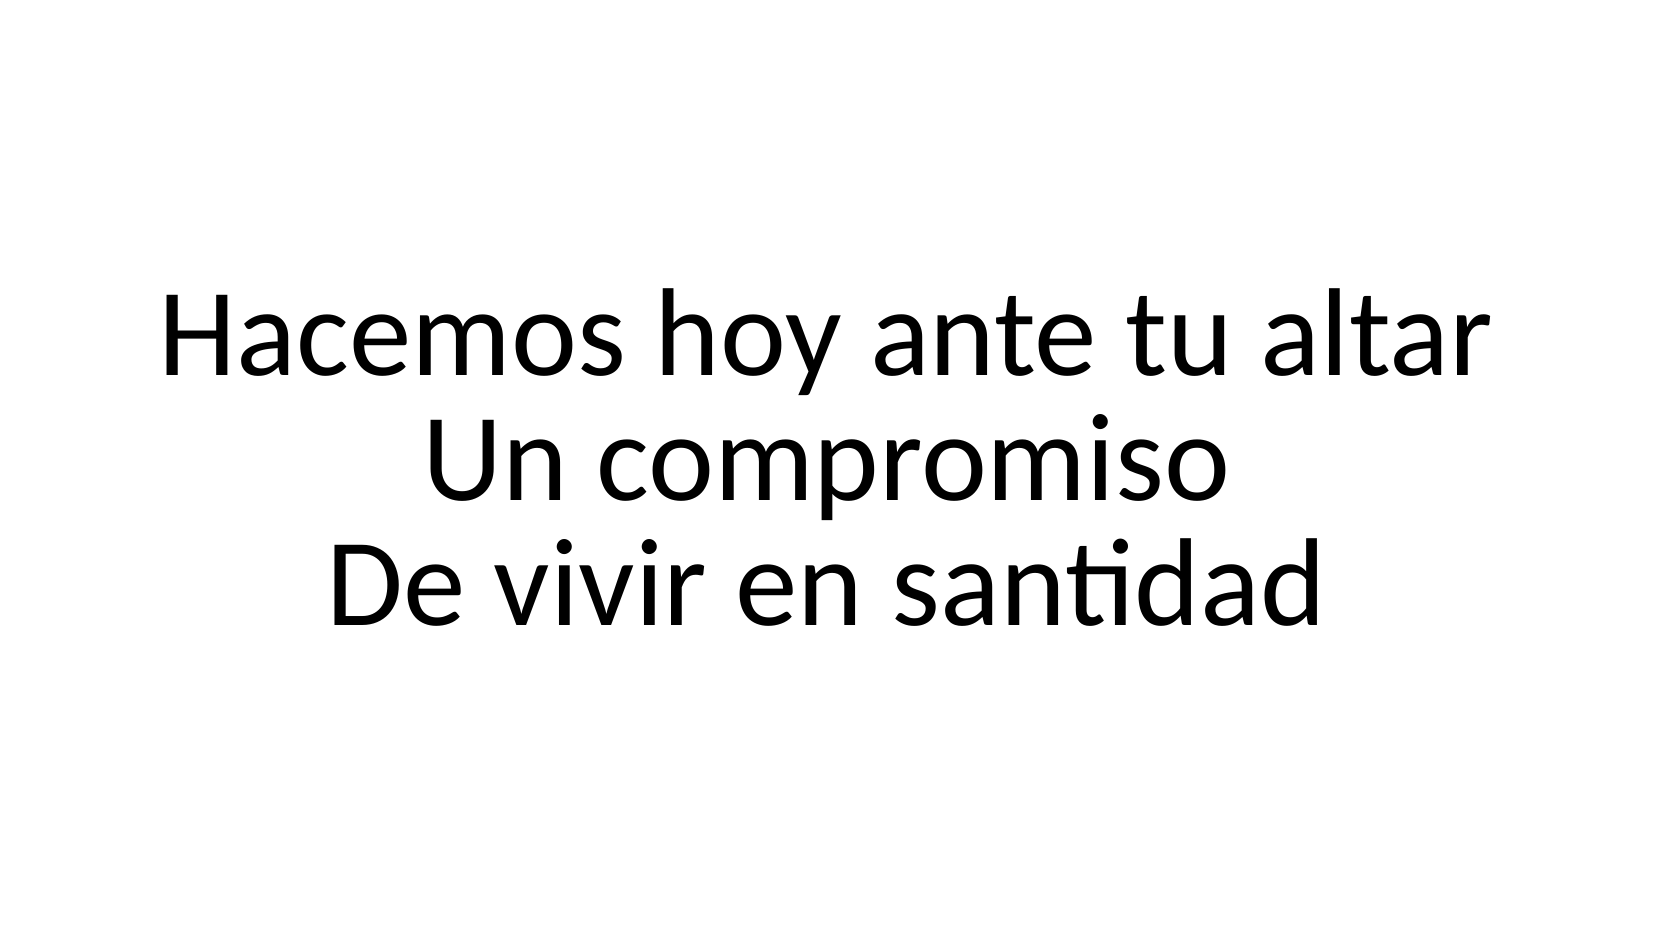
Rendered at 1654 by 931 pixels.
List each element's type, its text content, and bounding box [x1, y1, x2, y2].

title Hacemos hoy ante tu altar Un compromiso De vivir en santidad [0, 0, 1654, 931]
